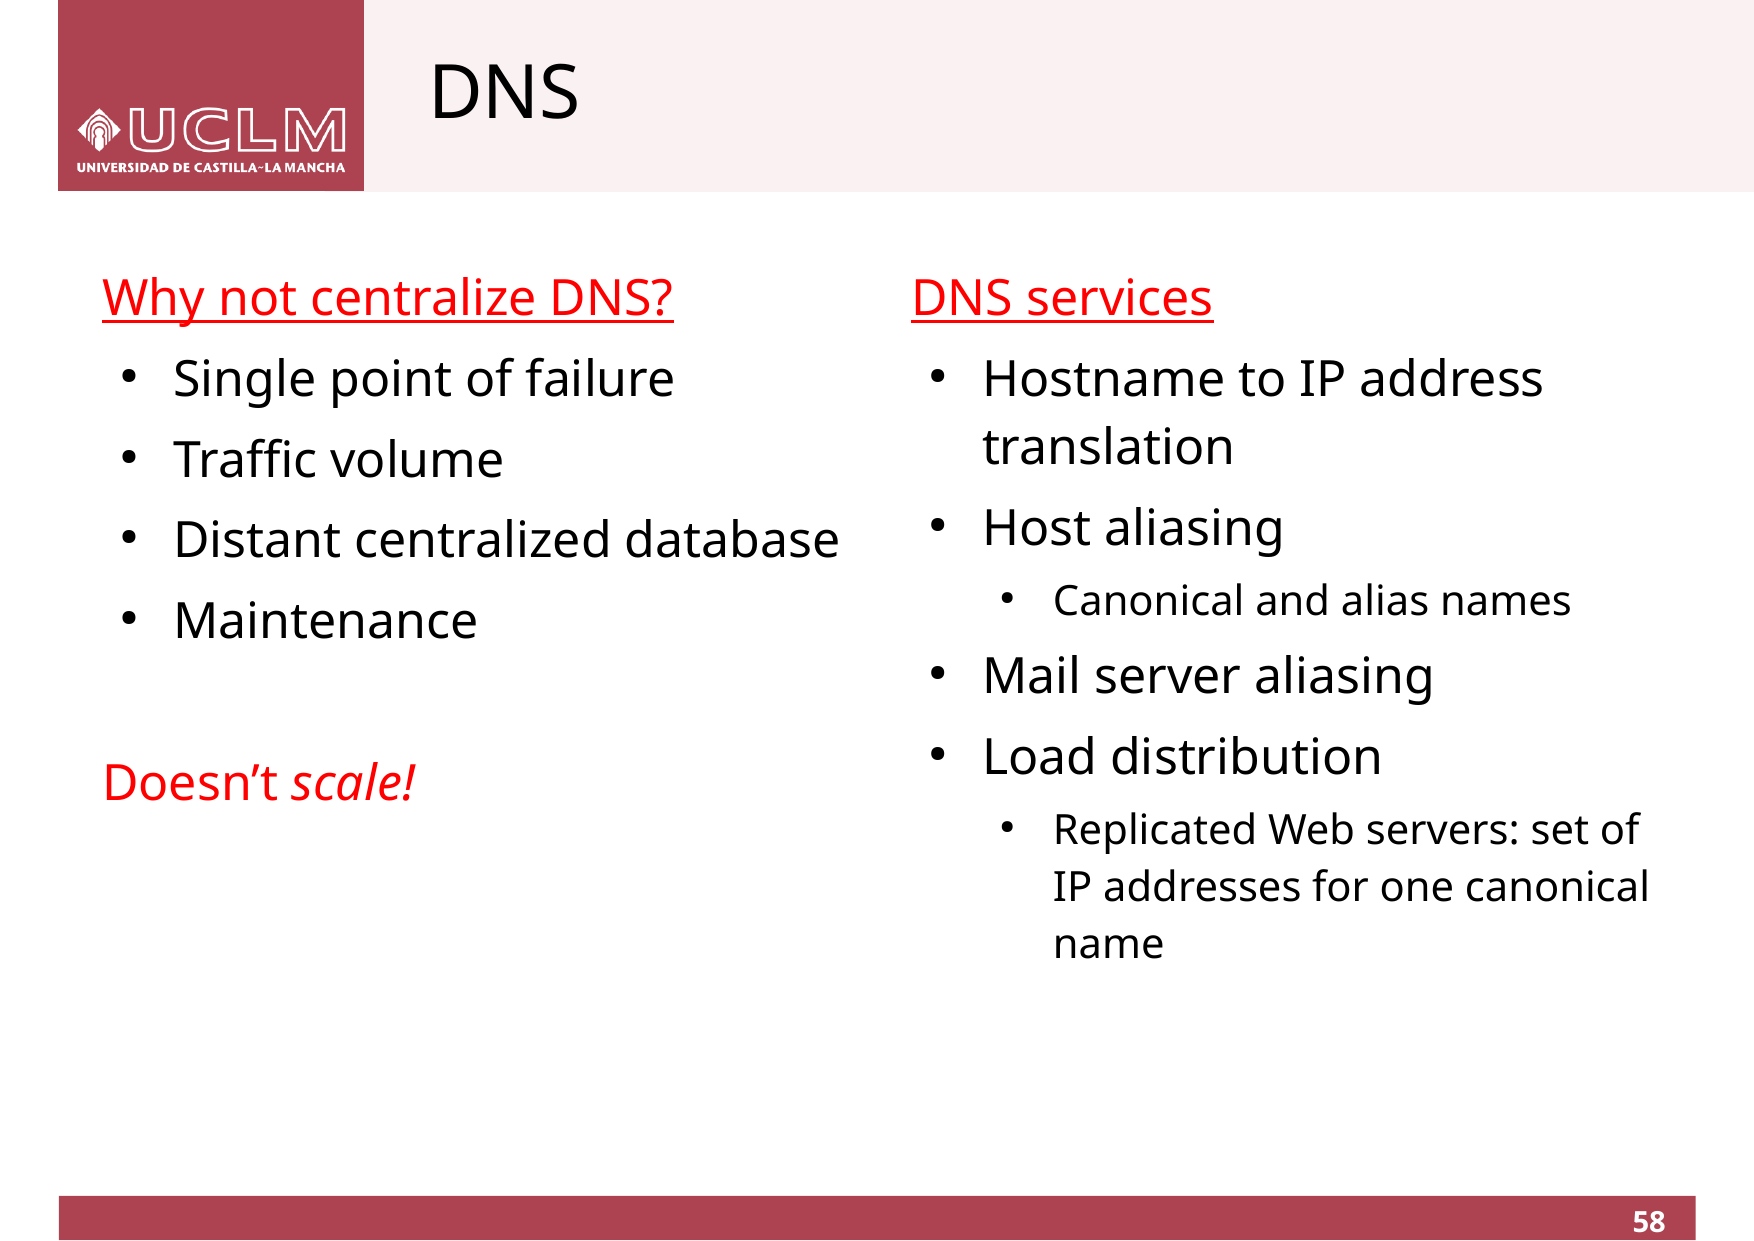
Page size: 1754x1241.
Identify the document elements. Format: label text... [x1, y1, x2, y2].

title DNS [413, 0, 1667, 198]
picture [58, 0, 364, 191]
list Why not centralize DNS? Single point of failure Traffic volume Distant centralized database Maintenance Doesn’t scale! [87, 254, 858, 1074]
list DNS services Hostname to IP address translation Host aliasing Canonical and alias names Mail server aliasing Load distribution Replicated Web servers: set of IP addresses for one canonical name [896, 254, 1667, 1074]
